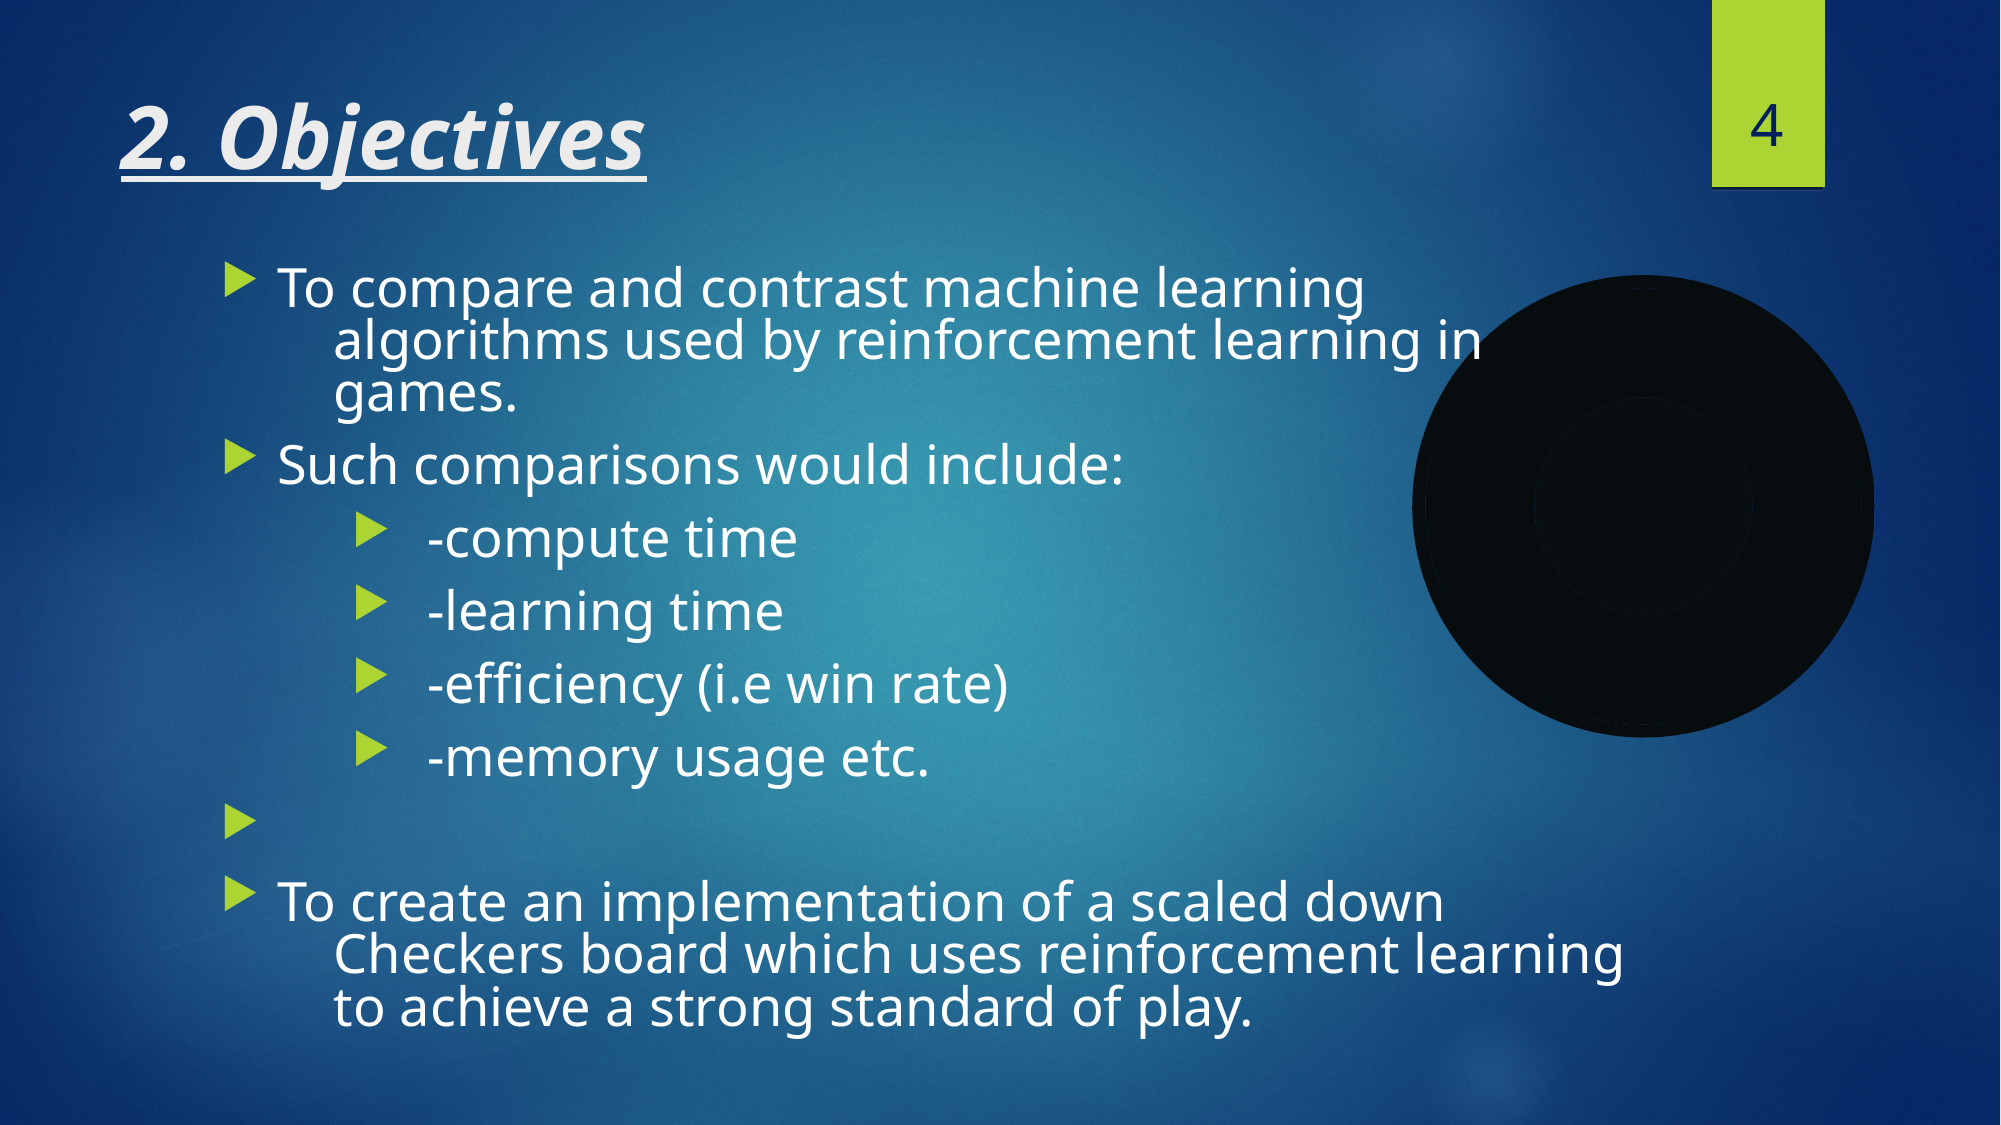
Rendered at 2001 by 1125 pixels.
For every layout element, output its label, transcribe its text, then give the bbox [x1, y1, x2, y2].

list To compare and contrast machine learning algorithms used by reinforcement learning in games. Such comparisons would include: -compute time -learning time -efficiency (i.e win rate) -memory usage etc. To create an implementation of a scaled down Checkers board which uses reinforcement learning to achieve a strong standard of play. [205, 258, 1674, 1051]
title 2. Objectives [106, 74, 1649, 305]
text_box 4 [1698, 48, 1836, 175]
